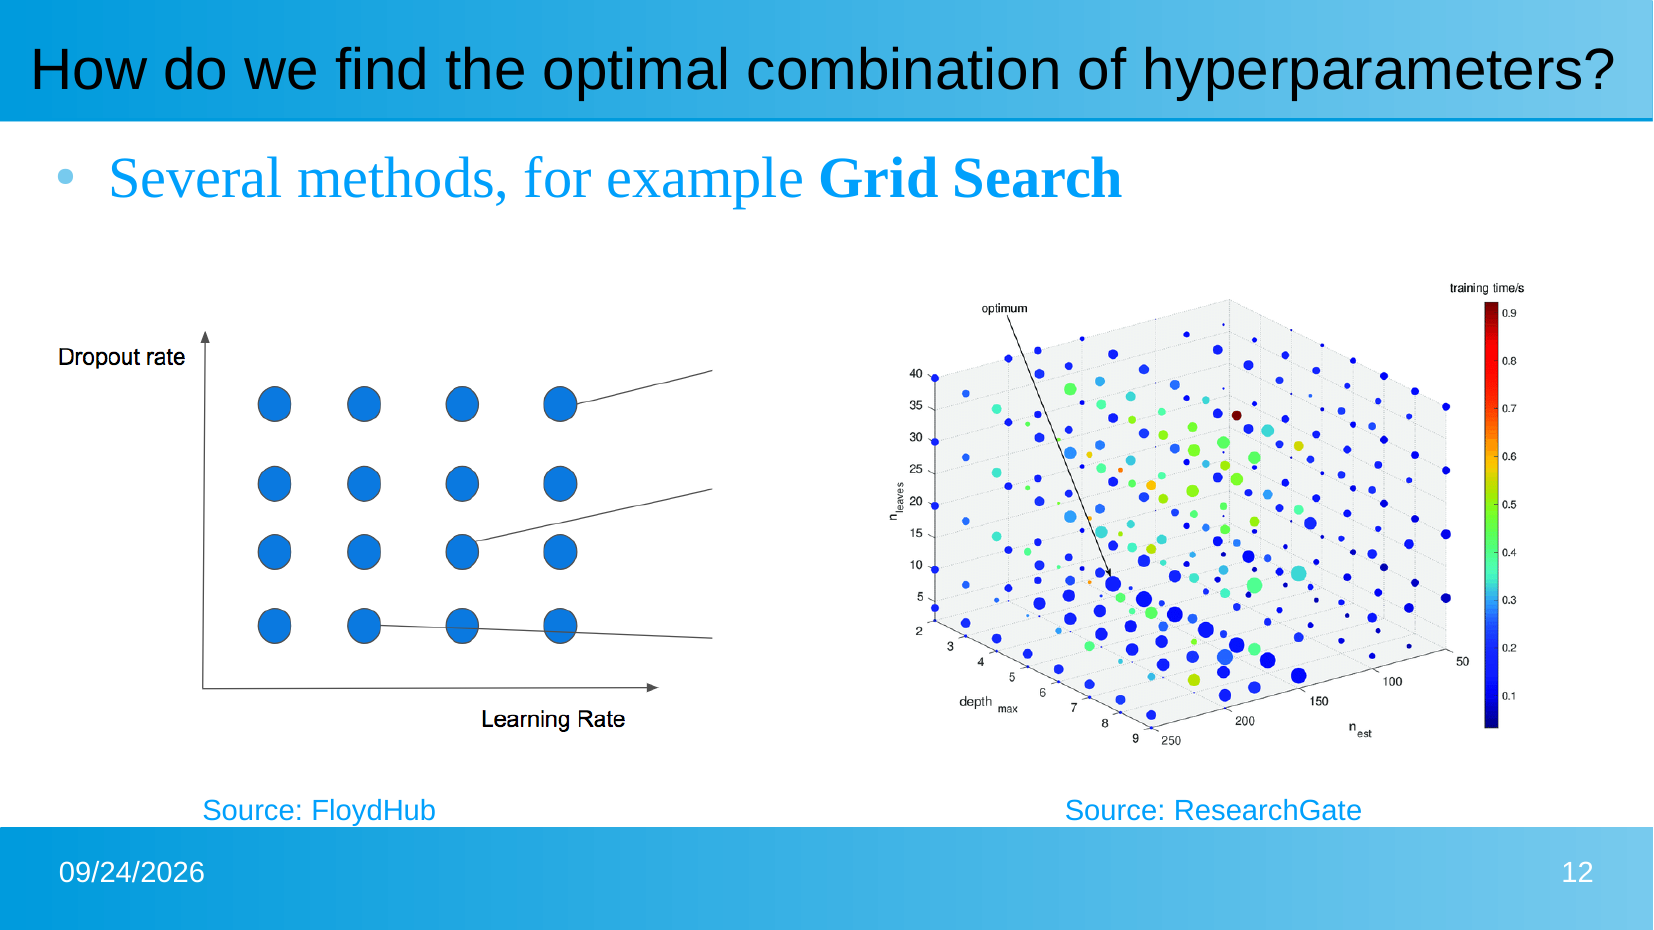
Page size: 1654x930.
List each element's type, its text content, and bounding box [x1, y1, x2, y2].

picture [882, 262, 1538, 751]
list Several methods, for example Grid Search [37, 145, 1573, 737]
picture [37, 262, 713, 751]
text_box Source: FloydHub [187, 786, 601, 826]
title How do we find the optimal combination of hyperparameters? [0, 0, 1653, 146]
text_box Source: ResearchGate [1050, 786, 1463, 826]
